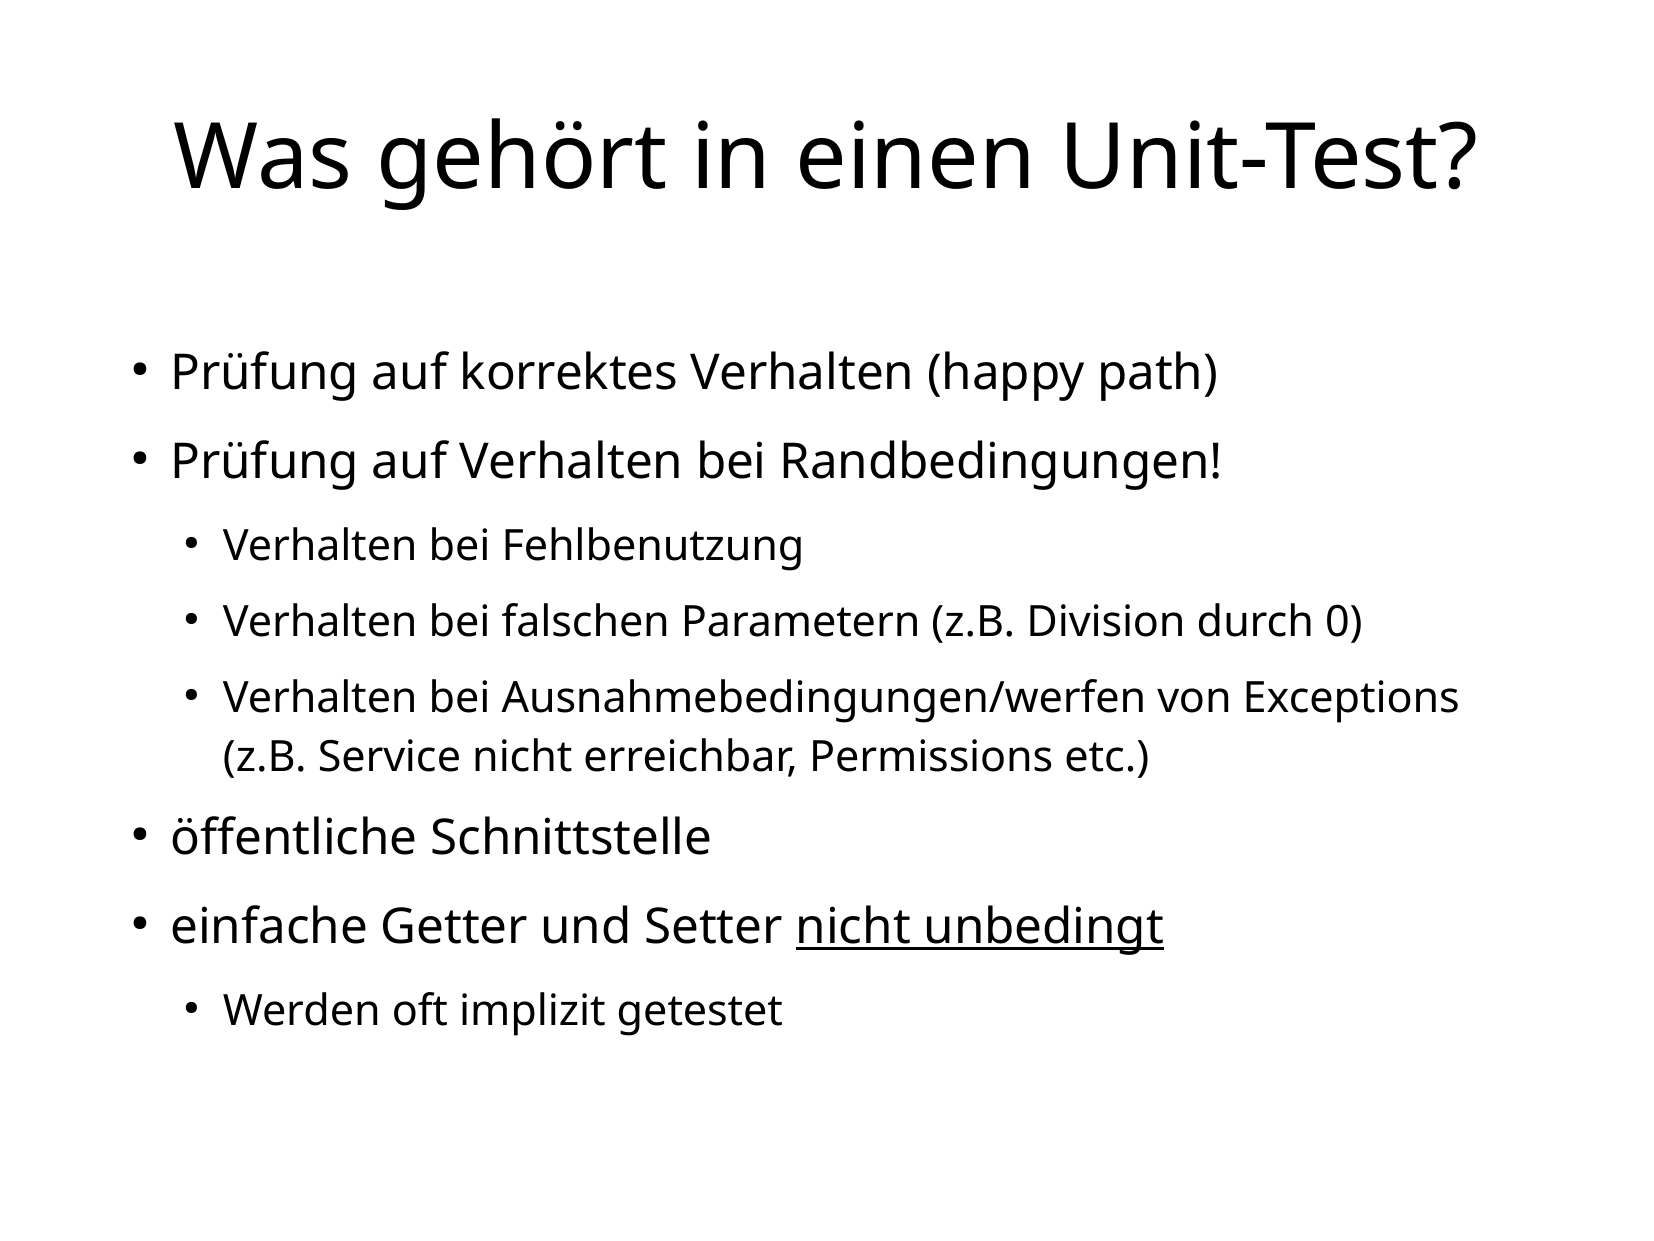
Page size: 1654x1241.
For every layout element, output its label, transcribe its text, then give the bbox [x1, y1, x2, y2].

title Was gehört in einen Unit-Test? [82, 49, 1571, 257]
list Prüfung auf korrektes Verhalten (happy path) Prüfung auf Verhalten bei Randbedingungen! Verhalten bei Fehlbenutzung Verhalten bei falschen Parametern (z.B. Division durch 0) Verhalten bei Ausnahmebedingungen/werfen von Exceptions (z.B. Service nicht erreichbar, Permissions etc.) öffentliche Schnittstelle einfache Getter und Setter nicht unbedingt Werden oft implizit getestet [118, 336, 1542, 1058]
